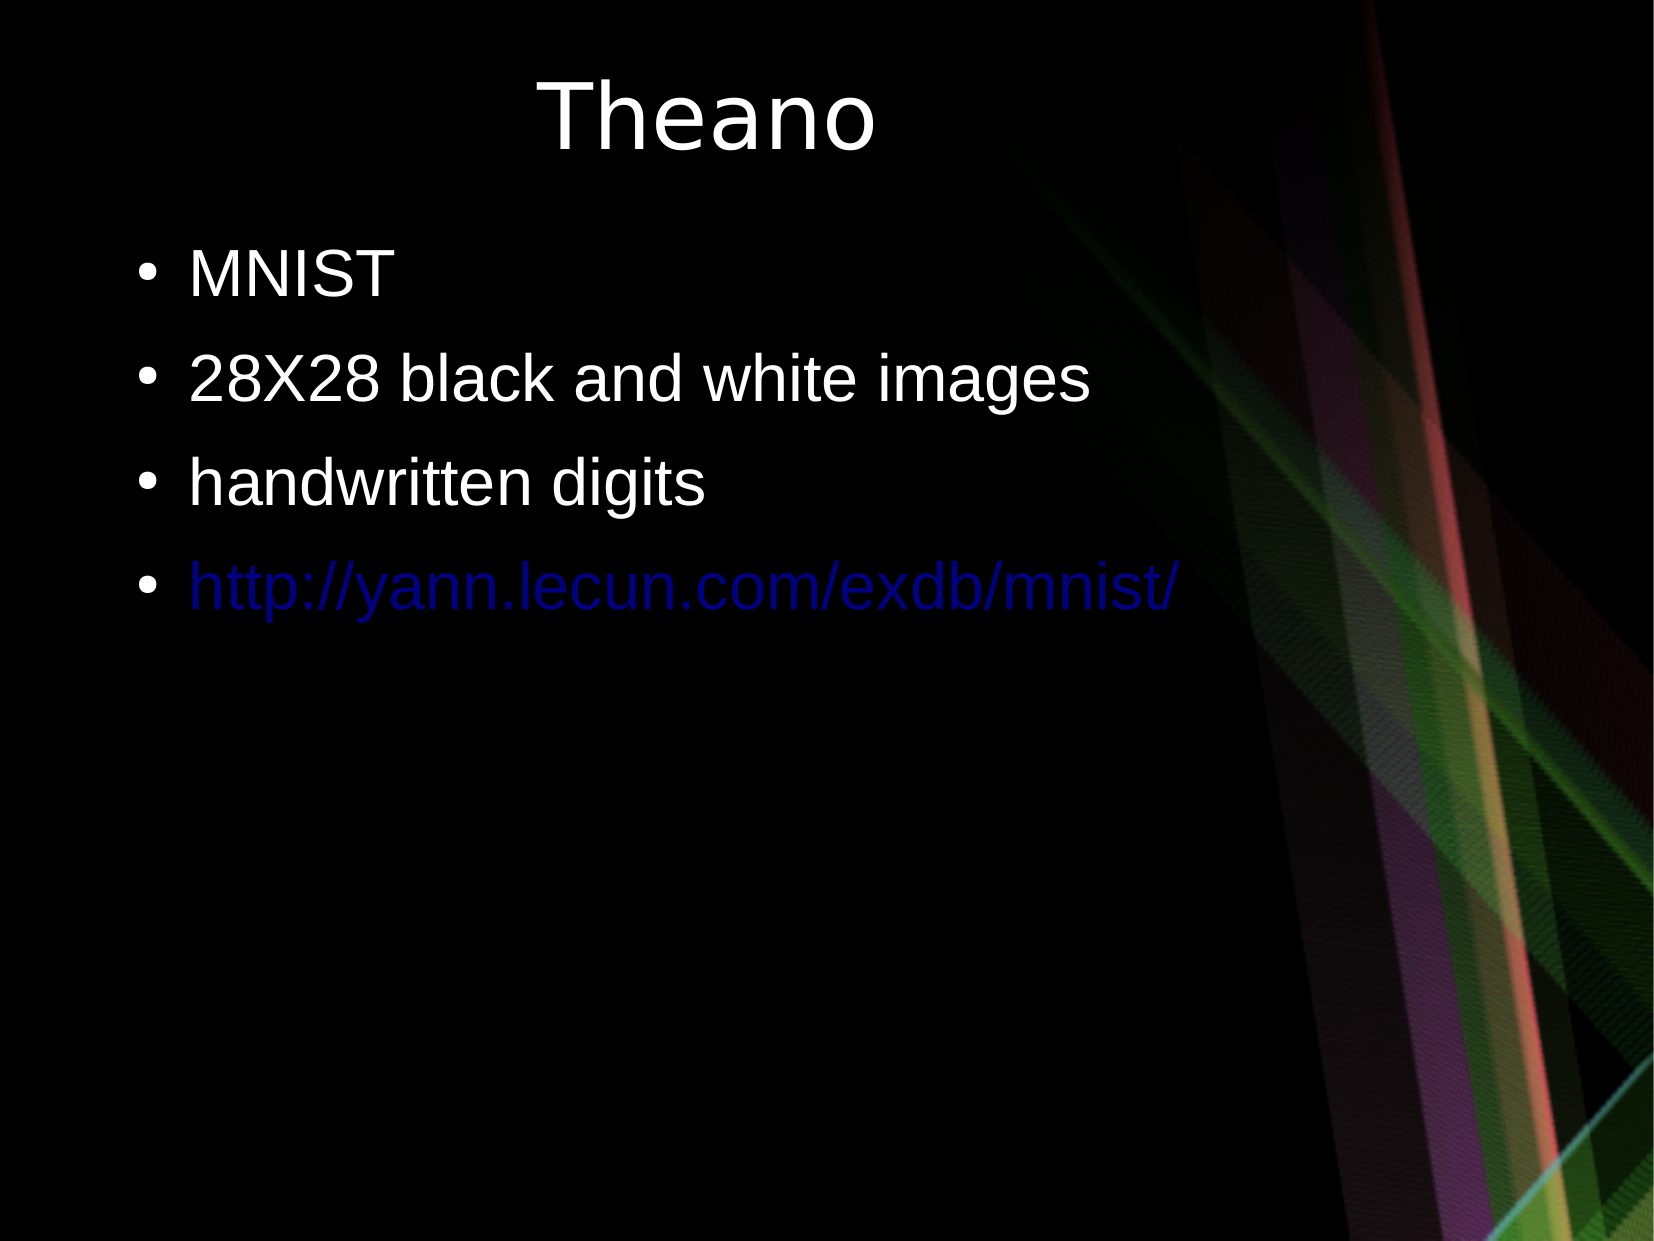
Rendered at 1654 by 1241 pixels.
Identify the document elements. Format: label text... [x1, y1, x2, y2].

picture [0, 0, 1654, 1241]
title Theano [118, 29, 1300, 207]
list MNIST 28X28 black and white images handwritten digits http://yann.lecun.com/exdb/mnist/ [118, 236, 1418, 945]
